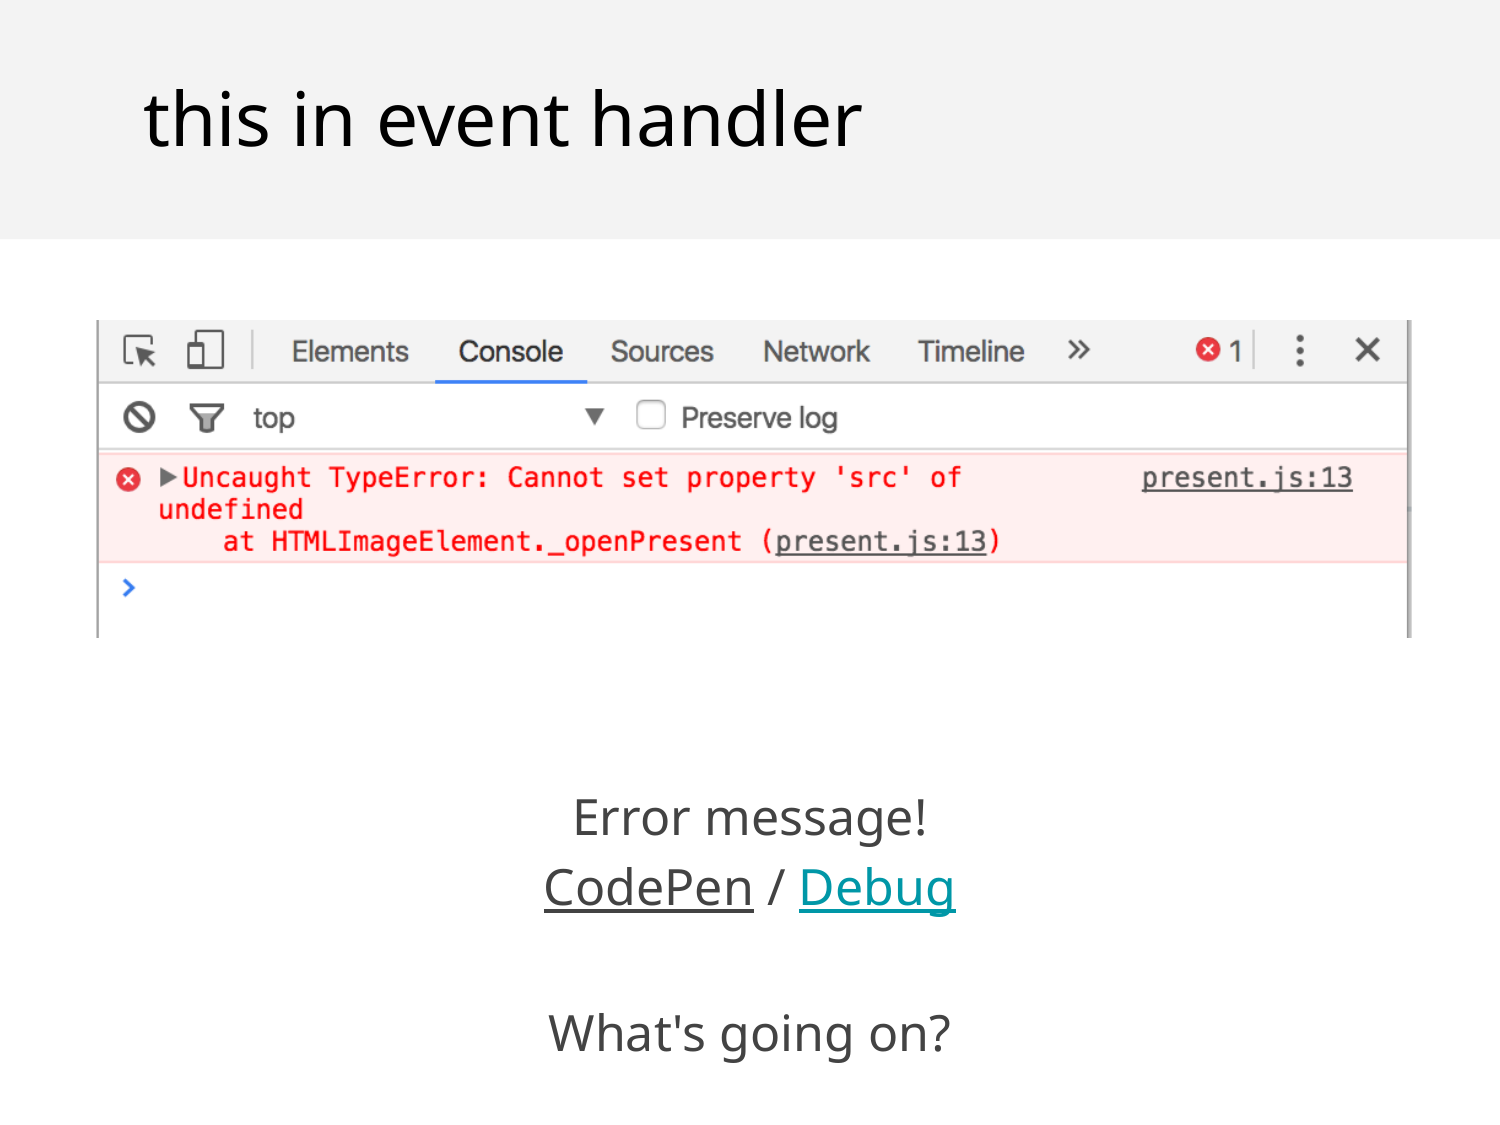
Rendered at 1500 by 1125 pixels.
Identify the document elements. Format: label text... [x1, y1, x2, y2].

picture [88, 320, 1412, 638]
list Error message! CodePen / Debug What's going on? [128, 761, 1372, 933]
title this in event handler [128, 56, 1372, 183]
